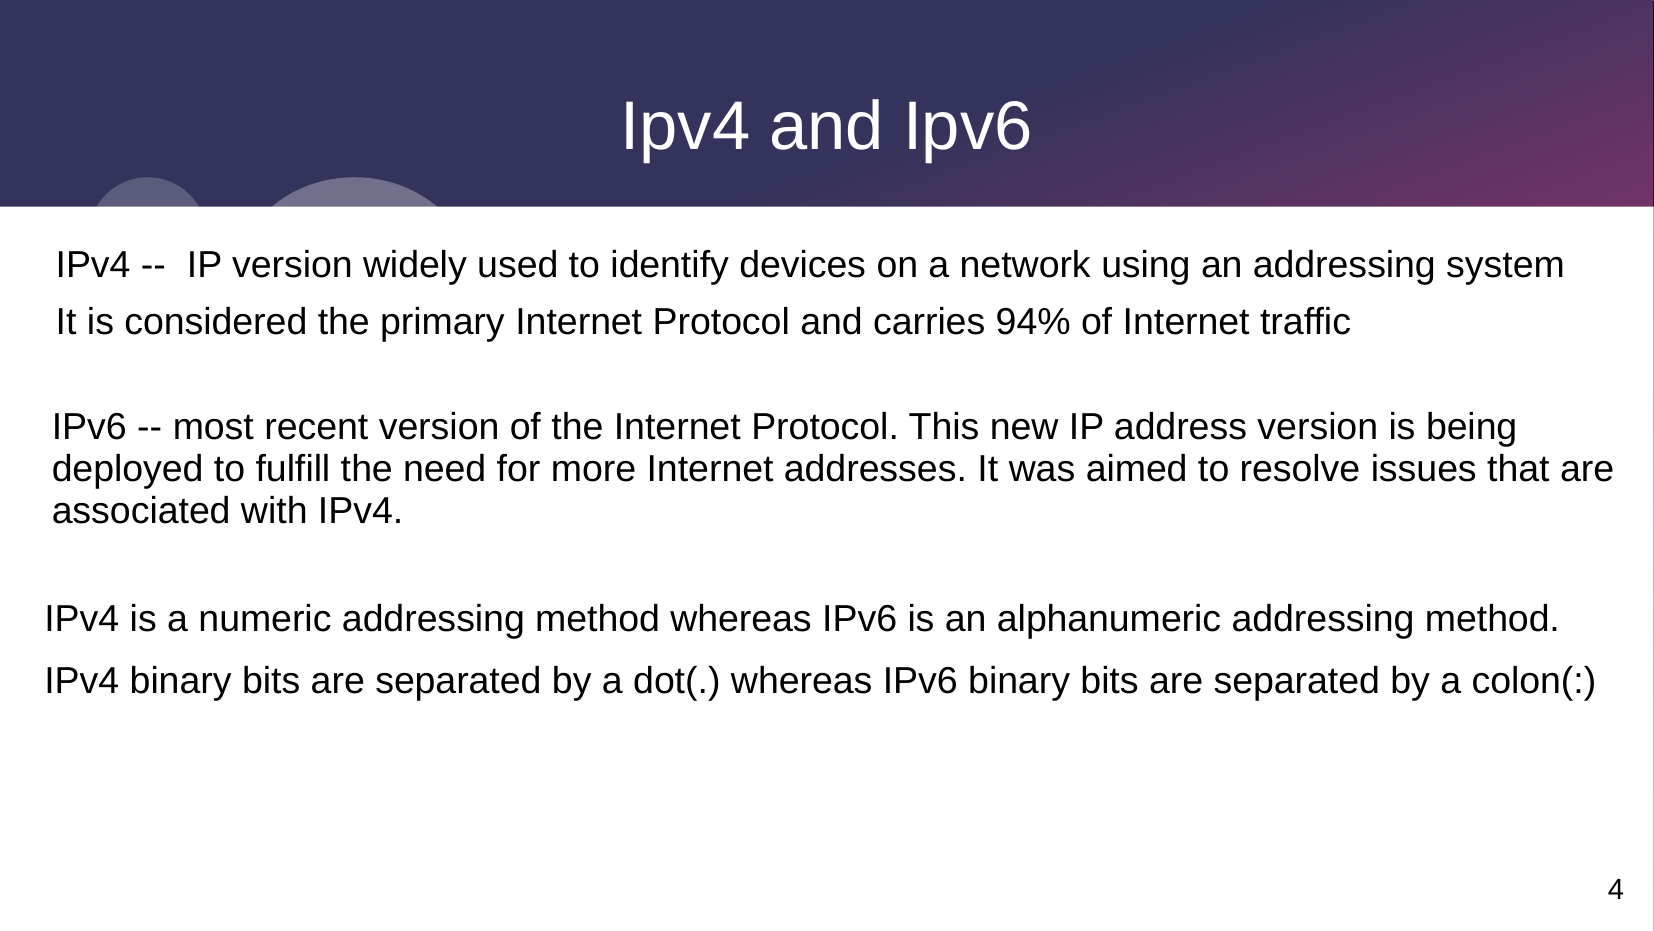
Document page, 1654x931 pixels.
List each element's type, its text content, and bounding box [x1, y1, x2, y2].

text_box It is considered the primary Internet Protocol and carries 94% of Internet traffic [40, 292, 1378, 350]
text_box IPv4 binary bits are separated by a dot(.) whereas IPv6 binary bits are separated by a colon(:) [29, 651, 1612, 709]
title Ipv4 and Ipv6 [88, 44, 1565, 207]
text_box IPv4 is a numeric addressing method whereas IPv6 is an alphanumeric addressing method. [29, 590, 1576, 648]
text_box IPv4 -- IP version widely used to identify devices on a network using an addressing system [40, 236, 1625, 293]
text_box IPv6 -- most recent version of the Internet Protocol. This new IP address version is being deployed to fulfill the need for more Internet addresses. It was aimed to resolve issues that are associated with IPv4. [37, 398, 1630, 539]
